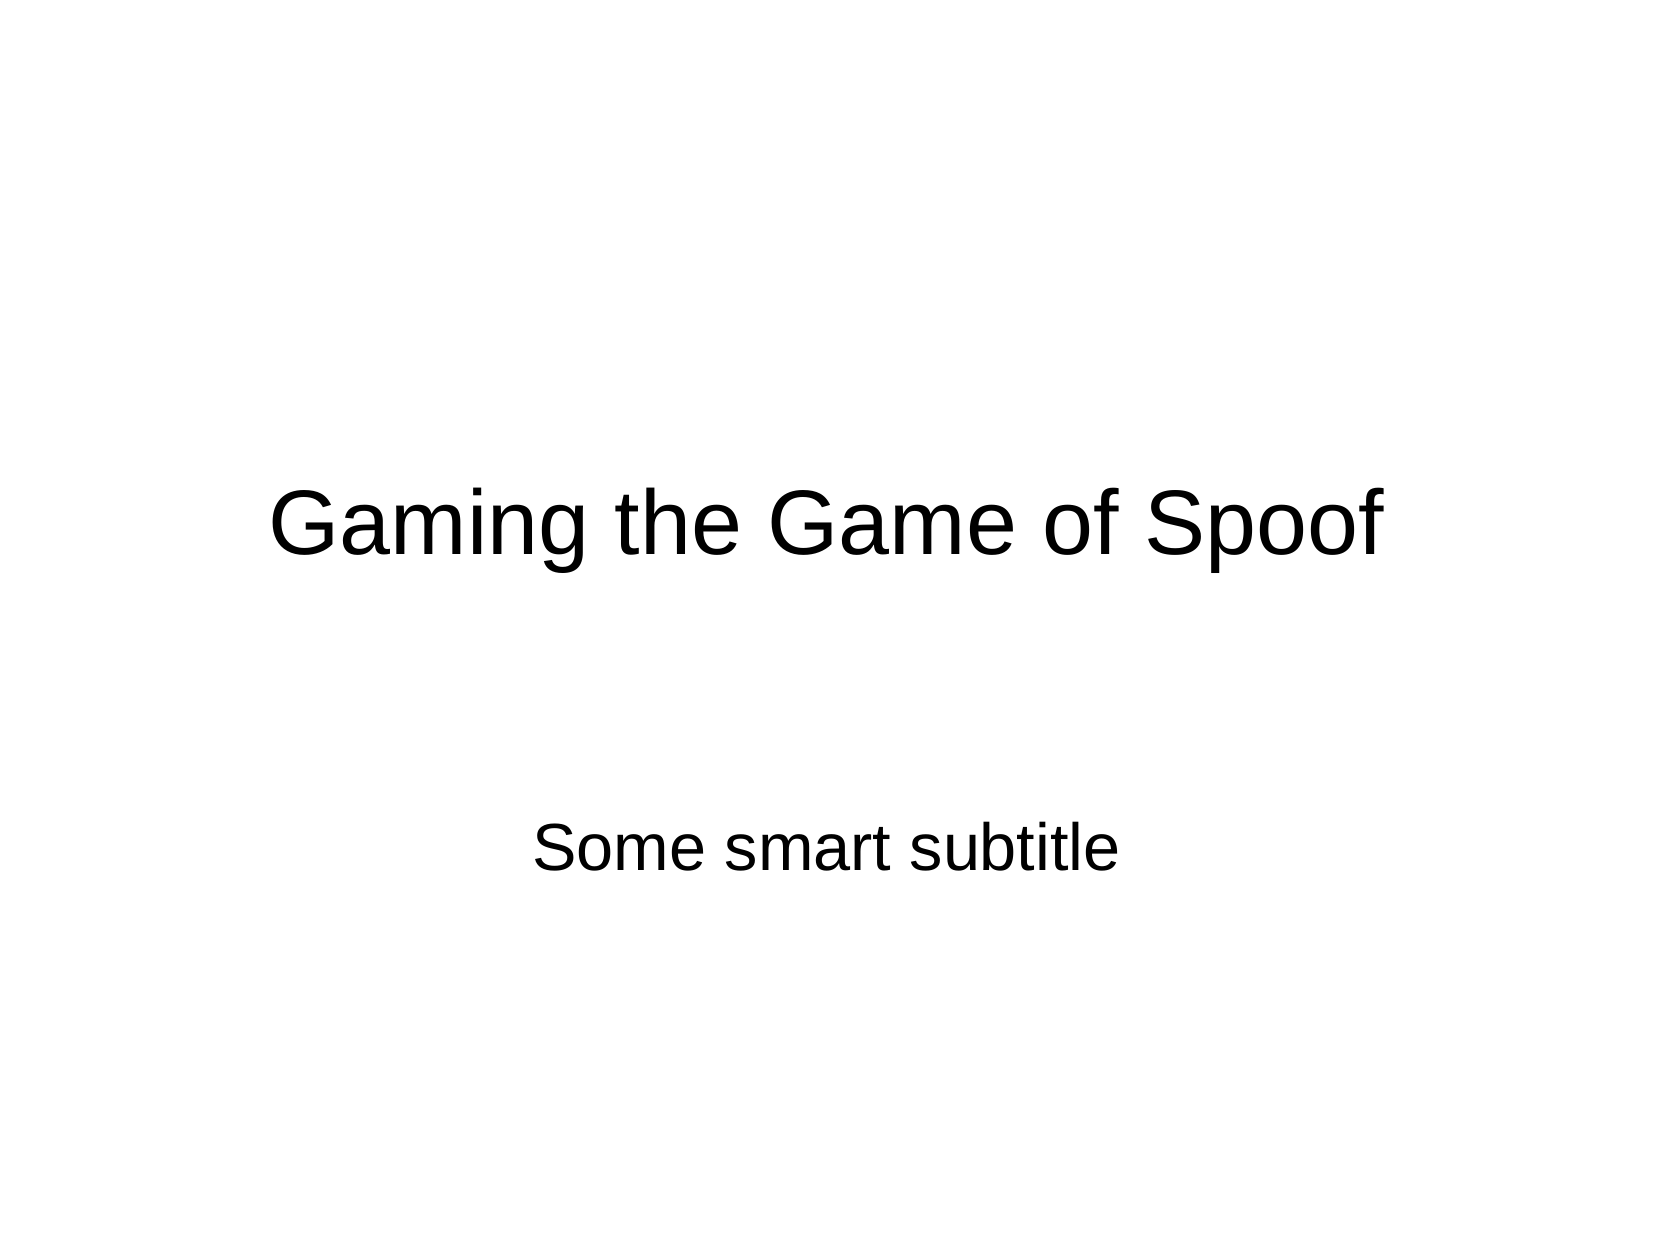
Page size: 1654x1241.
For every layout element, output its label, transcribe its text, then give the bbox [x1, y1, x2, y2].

title Gaming the Game of Spoof [82, 418, 1571, 626]
subtitle Some smart subtitle [82, 685, 1571, 1010]
